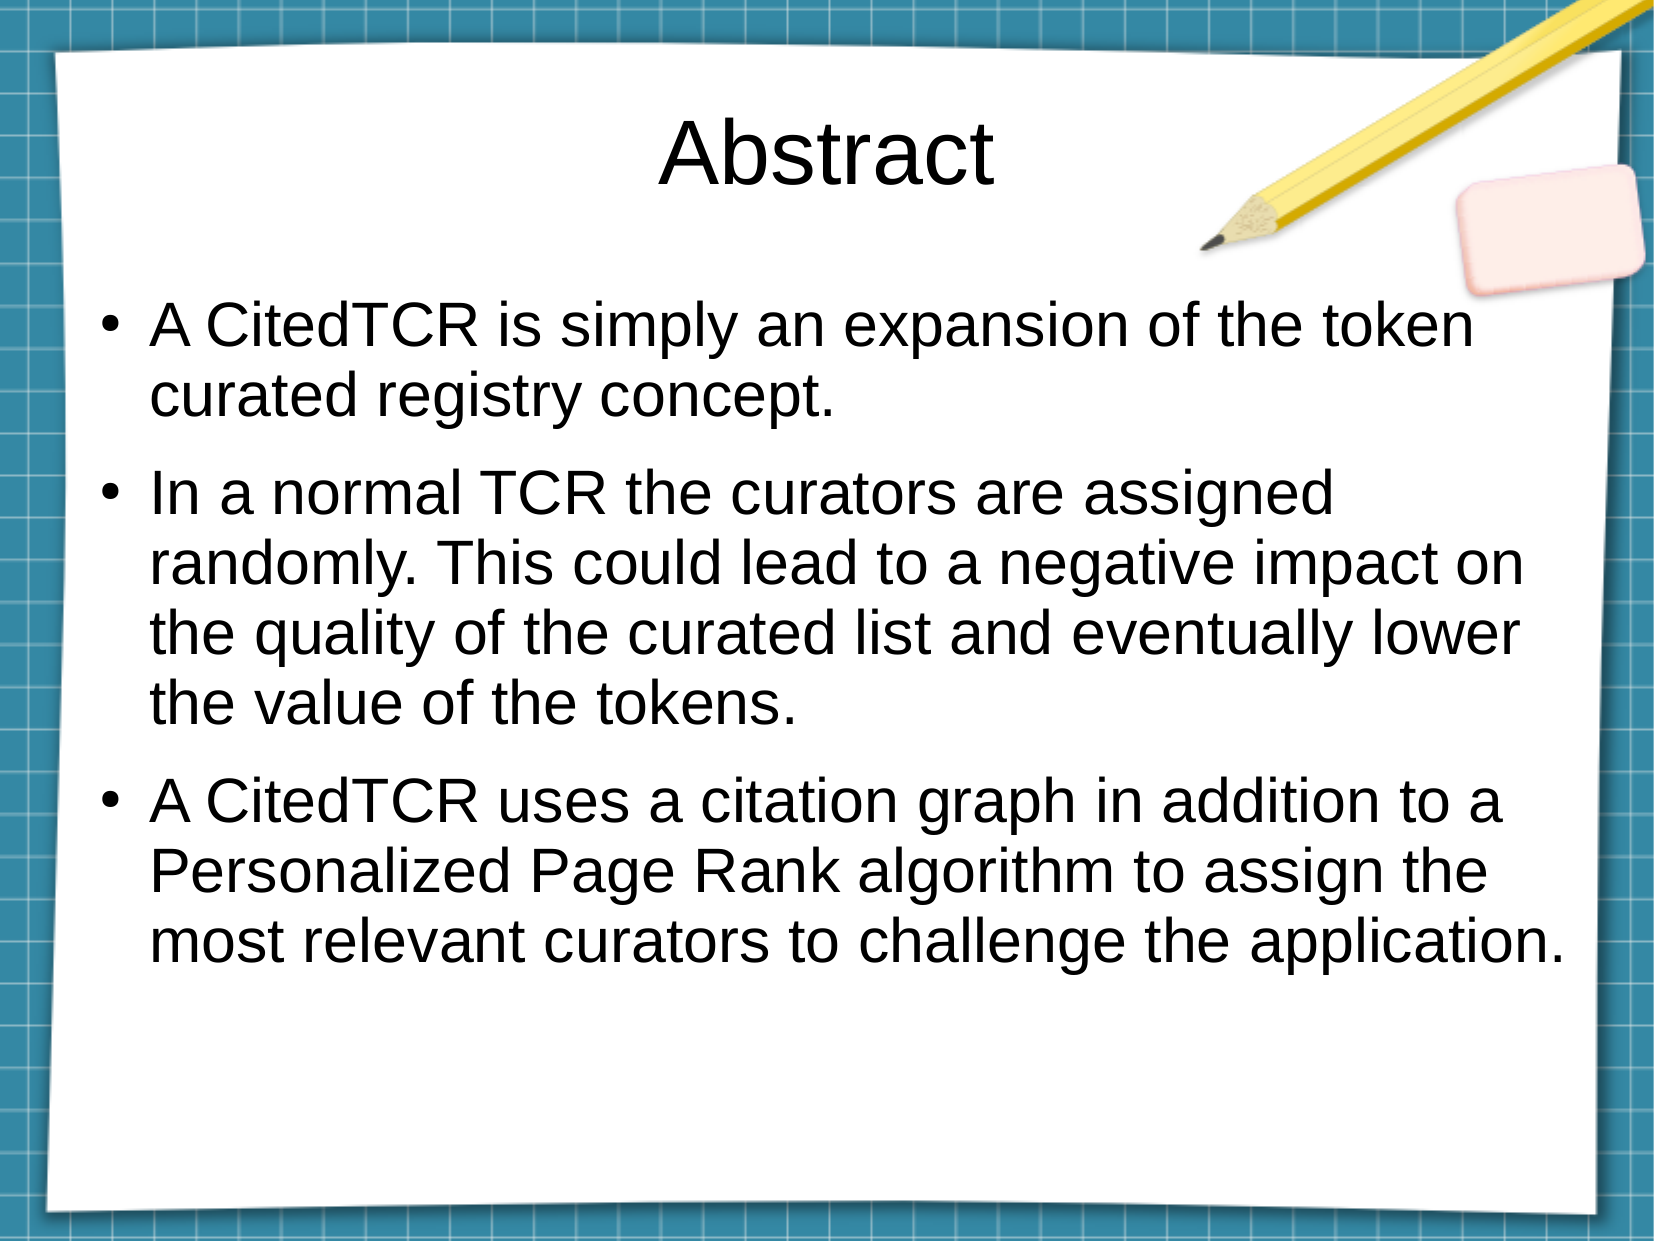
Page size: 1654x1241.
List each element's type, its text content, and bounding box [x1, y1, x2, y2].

picture [0, 0, 1654, 1241]
title Abstract [82, 49, 1571, 257]
list A CitedTCR is simply an expansion of the token curated registry concept. In a normal TCR the curators are assigned randomly. This could lead to a negative impact on the quality of the curated list and eventually lower the value of the tokens. A CitedTCR uses a citation graph in addition to a Personalized Page Rank algorithm to assign the most relevant curators to challenge the application. [82, 290, 1571, 1010]
